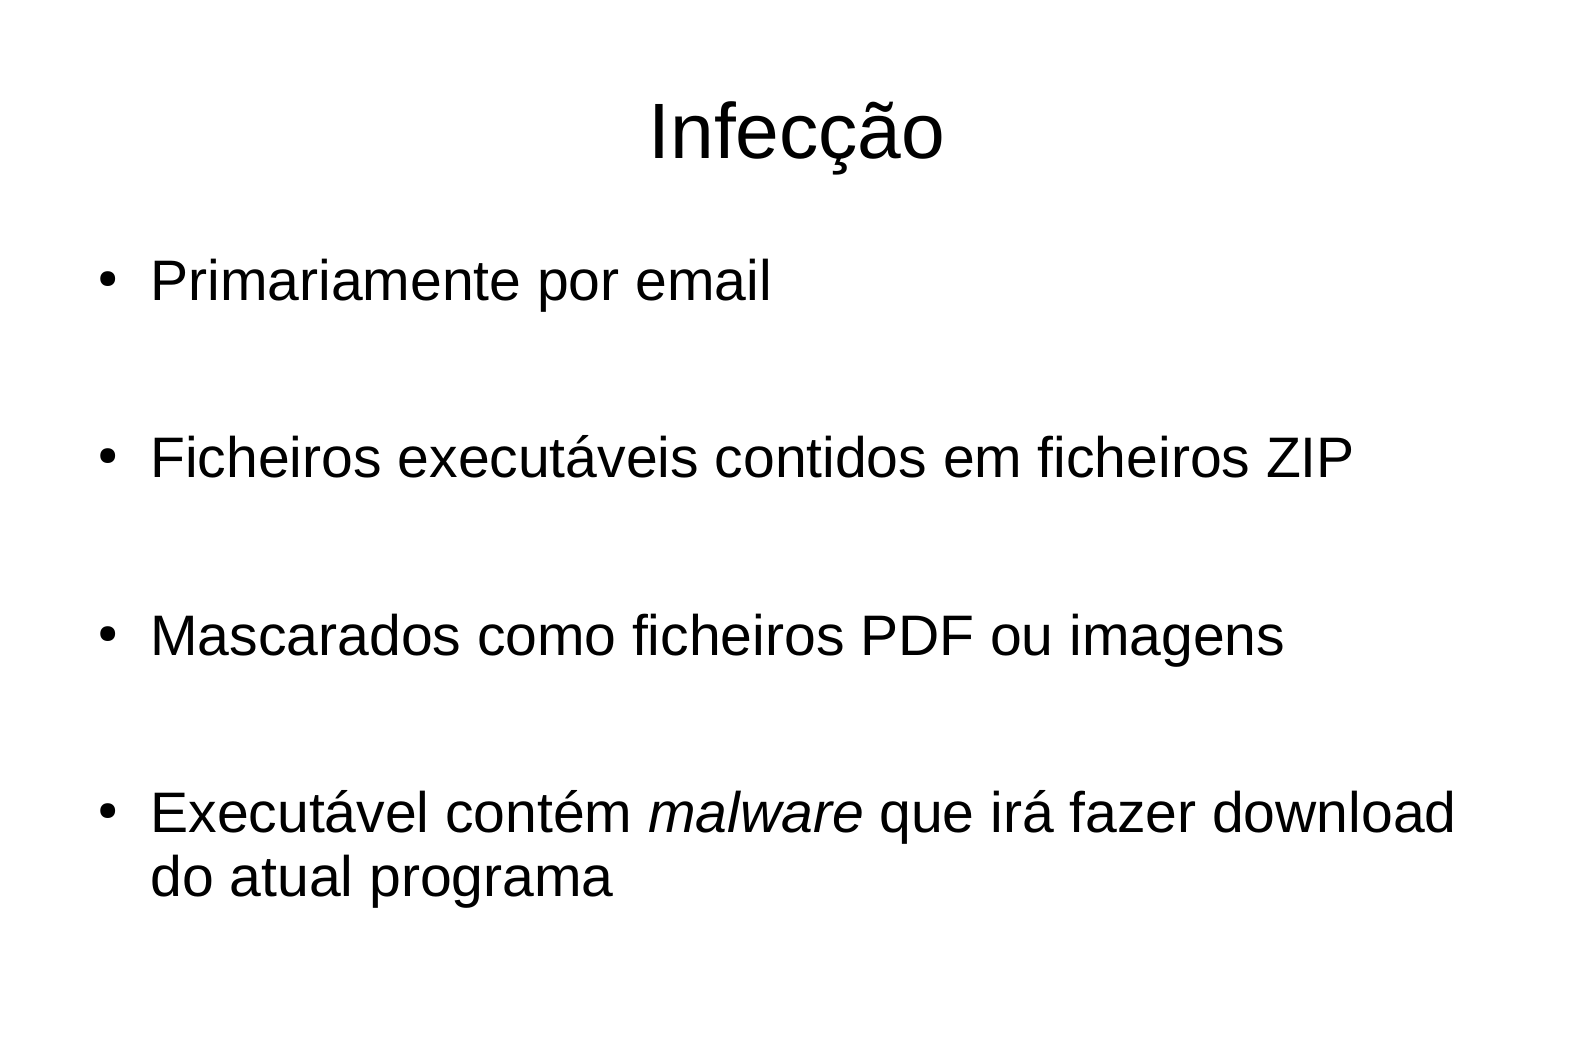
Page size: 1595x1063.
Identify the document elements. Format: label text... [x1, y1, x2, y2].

title Infecção [79, 42, 1515, 220]
list Primariamente por email Ficheiros executáveis contidos em ficheiros ZIP Mascarados como ficheiros PDF ou imagens Executável contém malware que irá fazer download do atual programa [79, 248, 1515, 951]
